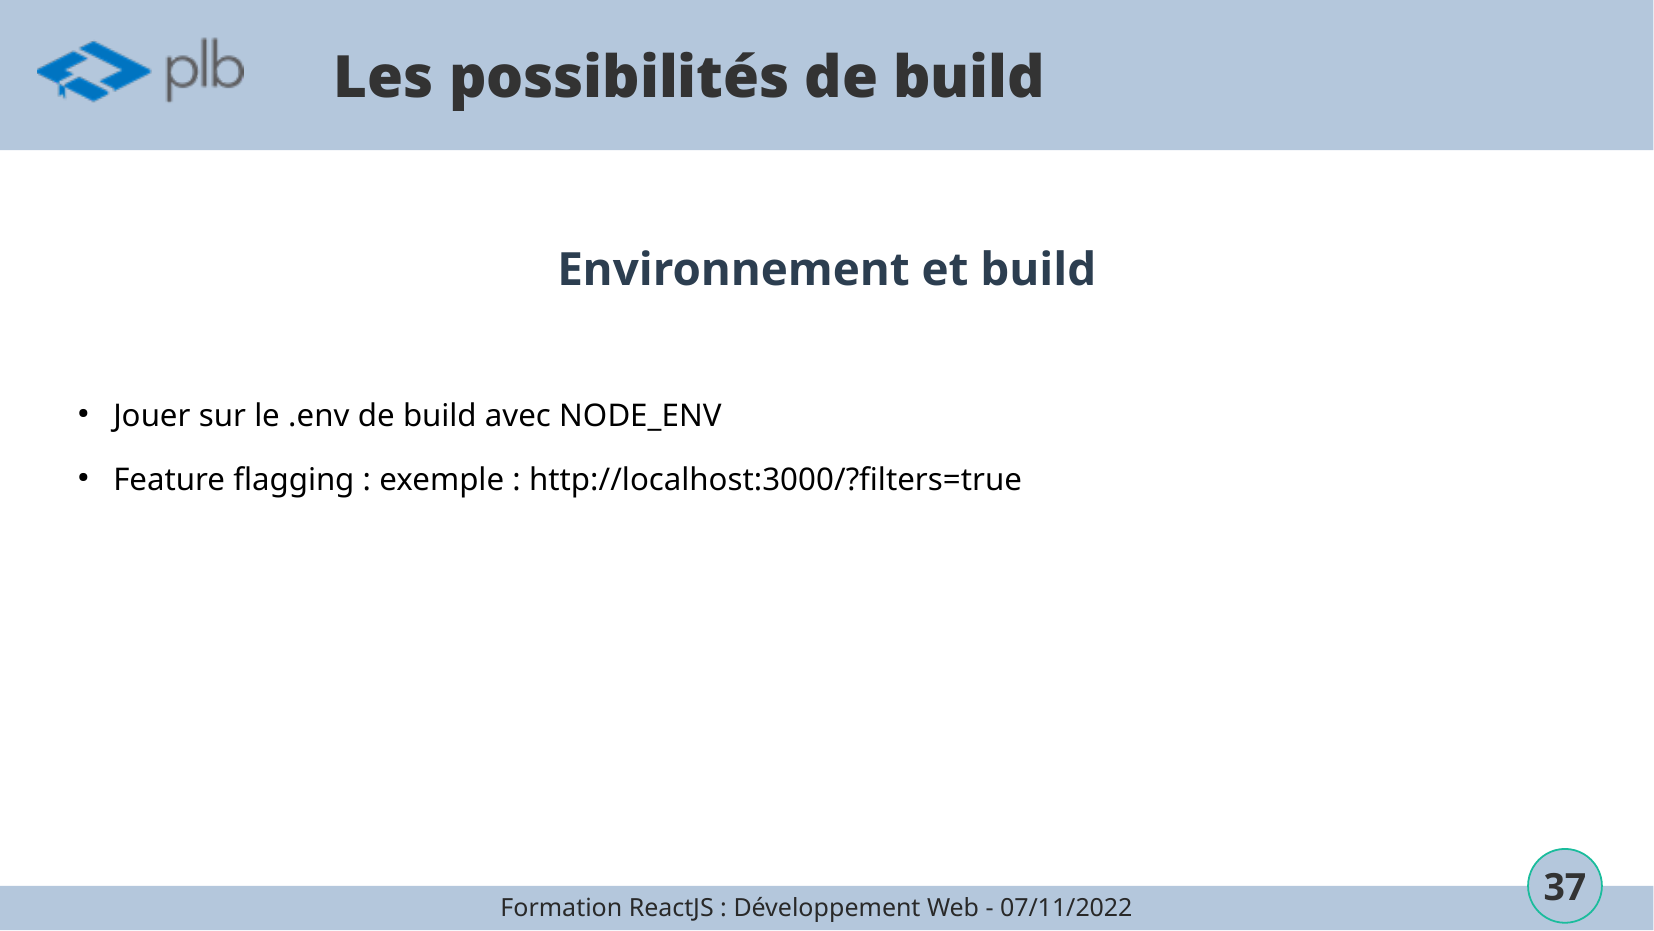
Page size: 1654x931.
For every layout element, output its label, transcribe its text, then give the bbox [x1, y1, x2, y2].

text_box Jouer sur le .env de build avec NODE_ENV Feature flagging : exemple : http://localhost:3000/?filters=true [63, 321, 1564, 445]
picture [37, 33, 244, 113]
text_box Environnement et build [59, 236, 1595, 283]
text_box Formation ReactJS : Développement Web - 07/11/2022 [461, 888, 1173, 926]
title Les possibilités de build [333, 0, 1613, 151]
